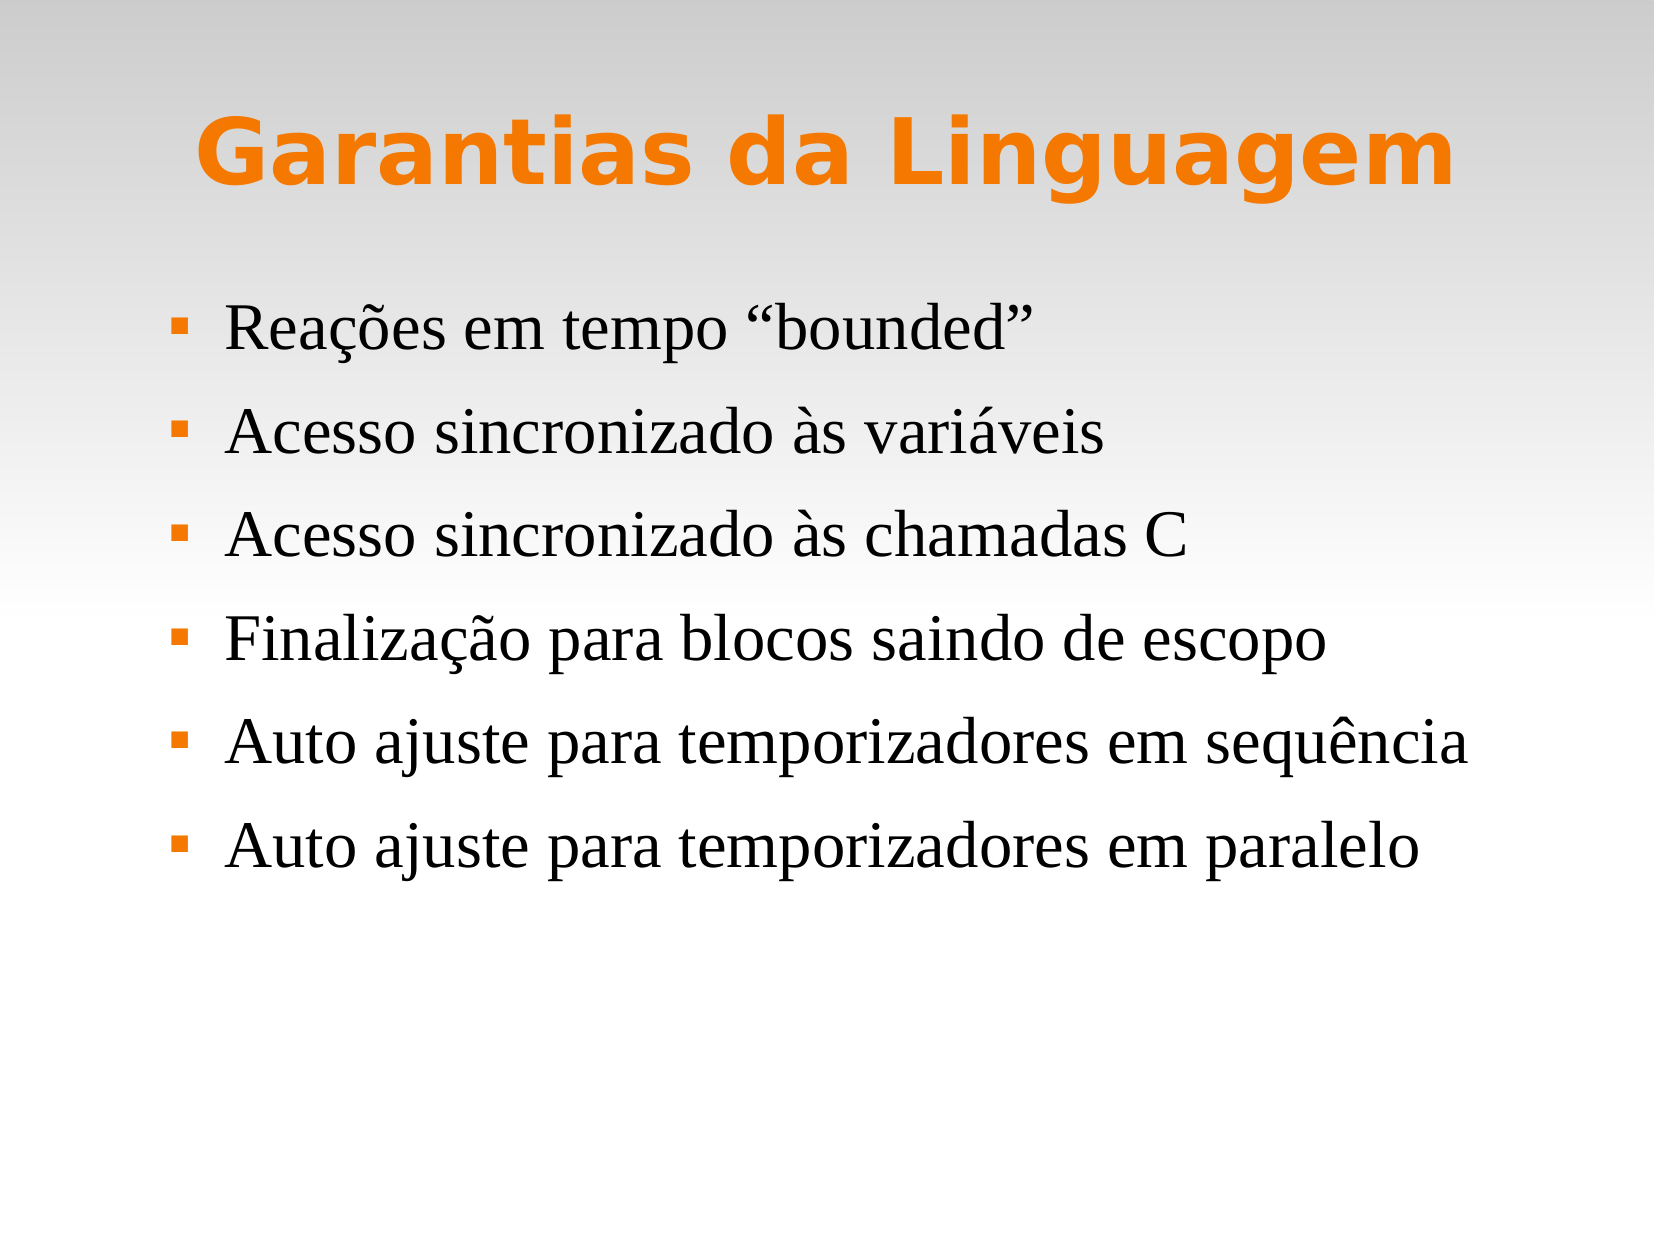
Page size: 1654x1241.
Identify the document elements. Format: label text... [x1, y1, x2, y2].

title Garantias da Linguagem [82, 49, 1571, 257]
list Reações em tempo “bounded” Acesso sincronizado às variáveis Acesso sincronizado às chamadas C Finalização para blocos saindo de escopo Auto ajuste para temporizadores em sequência Auto ajuste para temporizadores em paralelo [82, 290, 1501, 1109]
